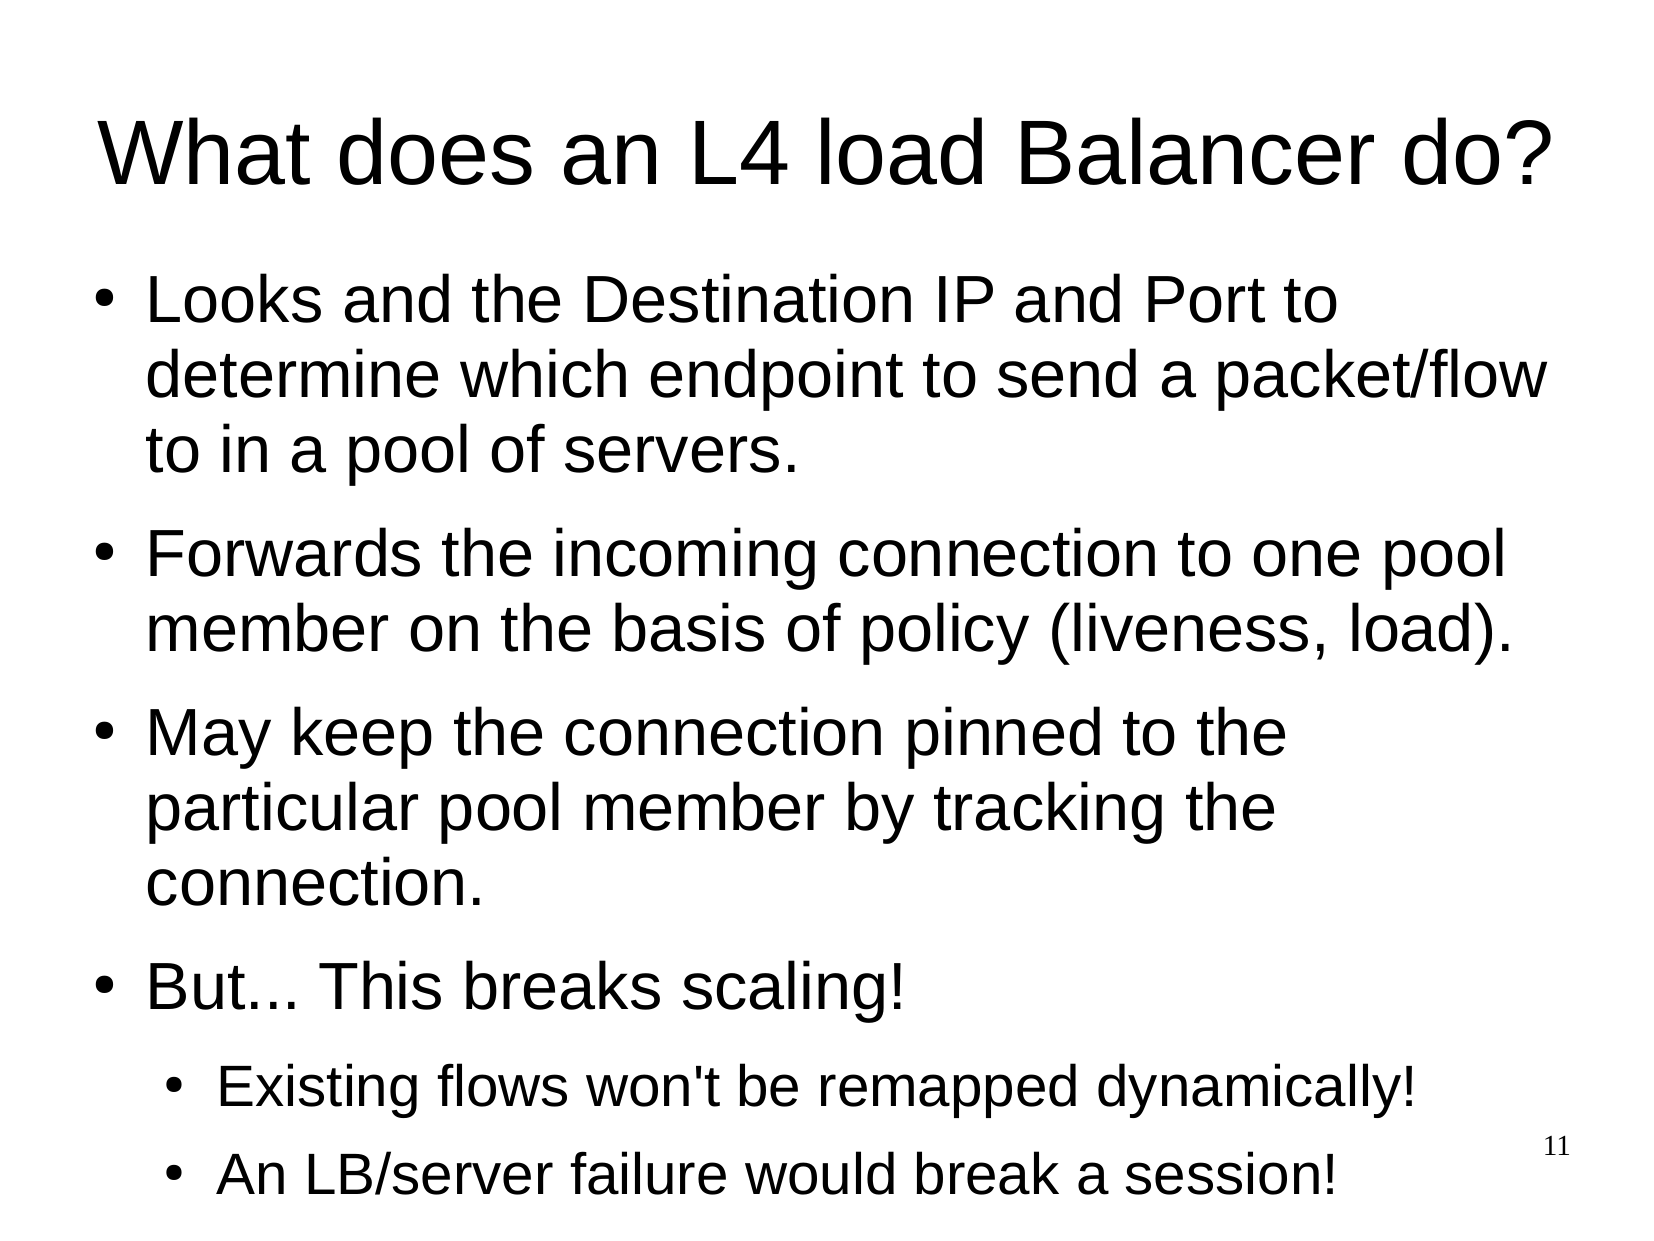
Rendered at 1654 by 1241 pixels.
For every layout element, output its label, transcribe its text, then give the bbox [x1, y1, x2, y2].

title What does an L4 load Balancer do? [82, 49, 1571, 257]
list Looks and the Destination IP and Port to determine which endpoint to send a packet/flow to in a pool of servers. Forwards the incoming connection to one pool member on the basis of policy (liveness, load). May keep the connection pinned to the particular pool member by tracking the connection. But... This breaks scaling! Existing flows won't be remapped dynamically! An LB/server failure would break a session! [75, 262, 1564, 1206]
